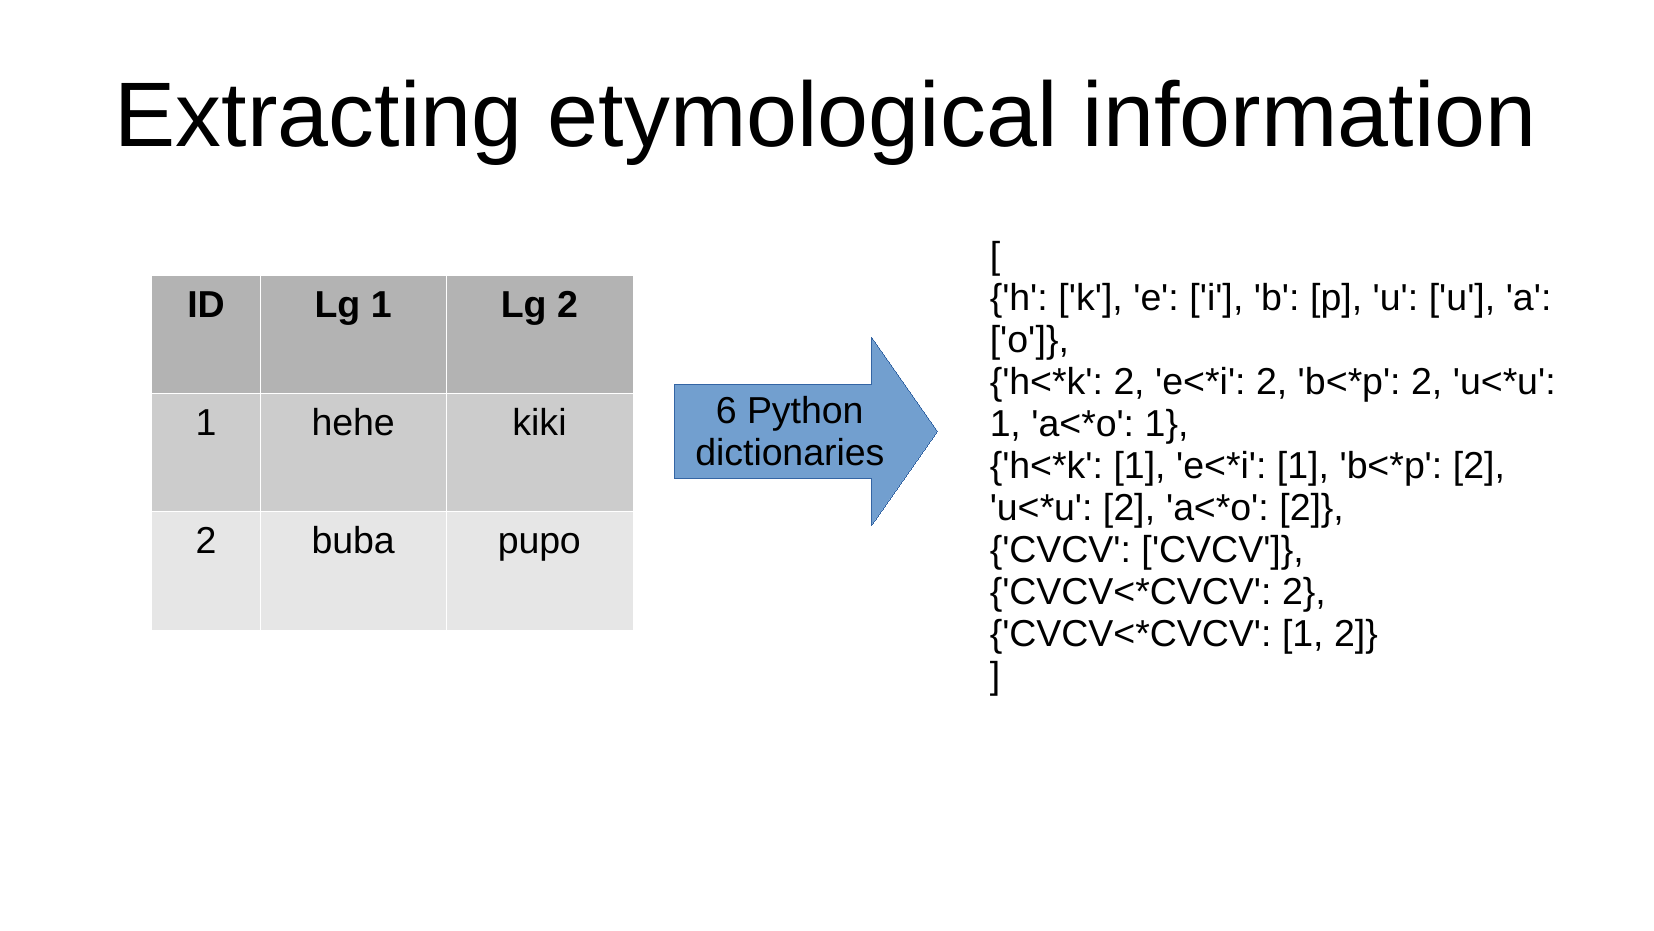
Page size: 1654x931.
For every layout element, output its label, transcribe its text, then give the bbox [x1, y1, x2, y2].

table_cell 2 [152, 512, 260, 630]
table_cell kiki [447, 394, 633, 511]
table_cell buba [261, 512, 446, 630]
table_header Lg 1 [261, 276, 446, 393]
title Extracting etymological information [82, 37, 1571, 193]
text_box 6 Python dictionaries [674, 337, 938, 526]
table_cell hehe [261, 394, 446, 511]
table_header Lg 2 [447, 276, 633, 393]
text_box [ {'h': ['k'], 'e': ['i'], 'b': [p], 'u': ['u'], 'a': ['o']}, {'h<*k': 2, 'e<*i': 2, 'b<*p': 2, 'u<*u': 1, 'a<*o': 1}, {'h<*k': [1], 'e<*i': [1], 'b<*p': [2], 'u<*u': [2], 'a<*o': [2]}, {'CVCV': ['CVCV']}, {'CVCV<*CVCV': 2}, {'CVCV<*CVCV': [1, 2]} ] [975, 226, 1576, 788]
table_cell pupo [447, 512, 633, 630]
table_cell 1 [152, 394, 260, 511]
table_header ID [152, 276, 260, 393]
